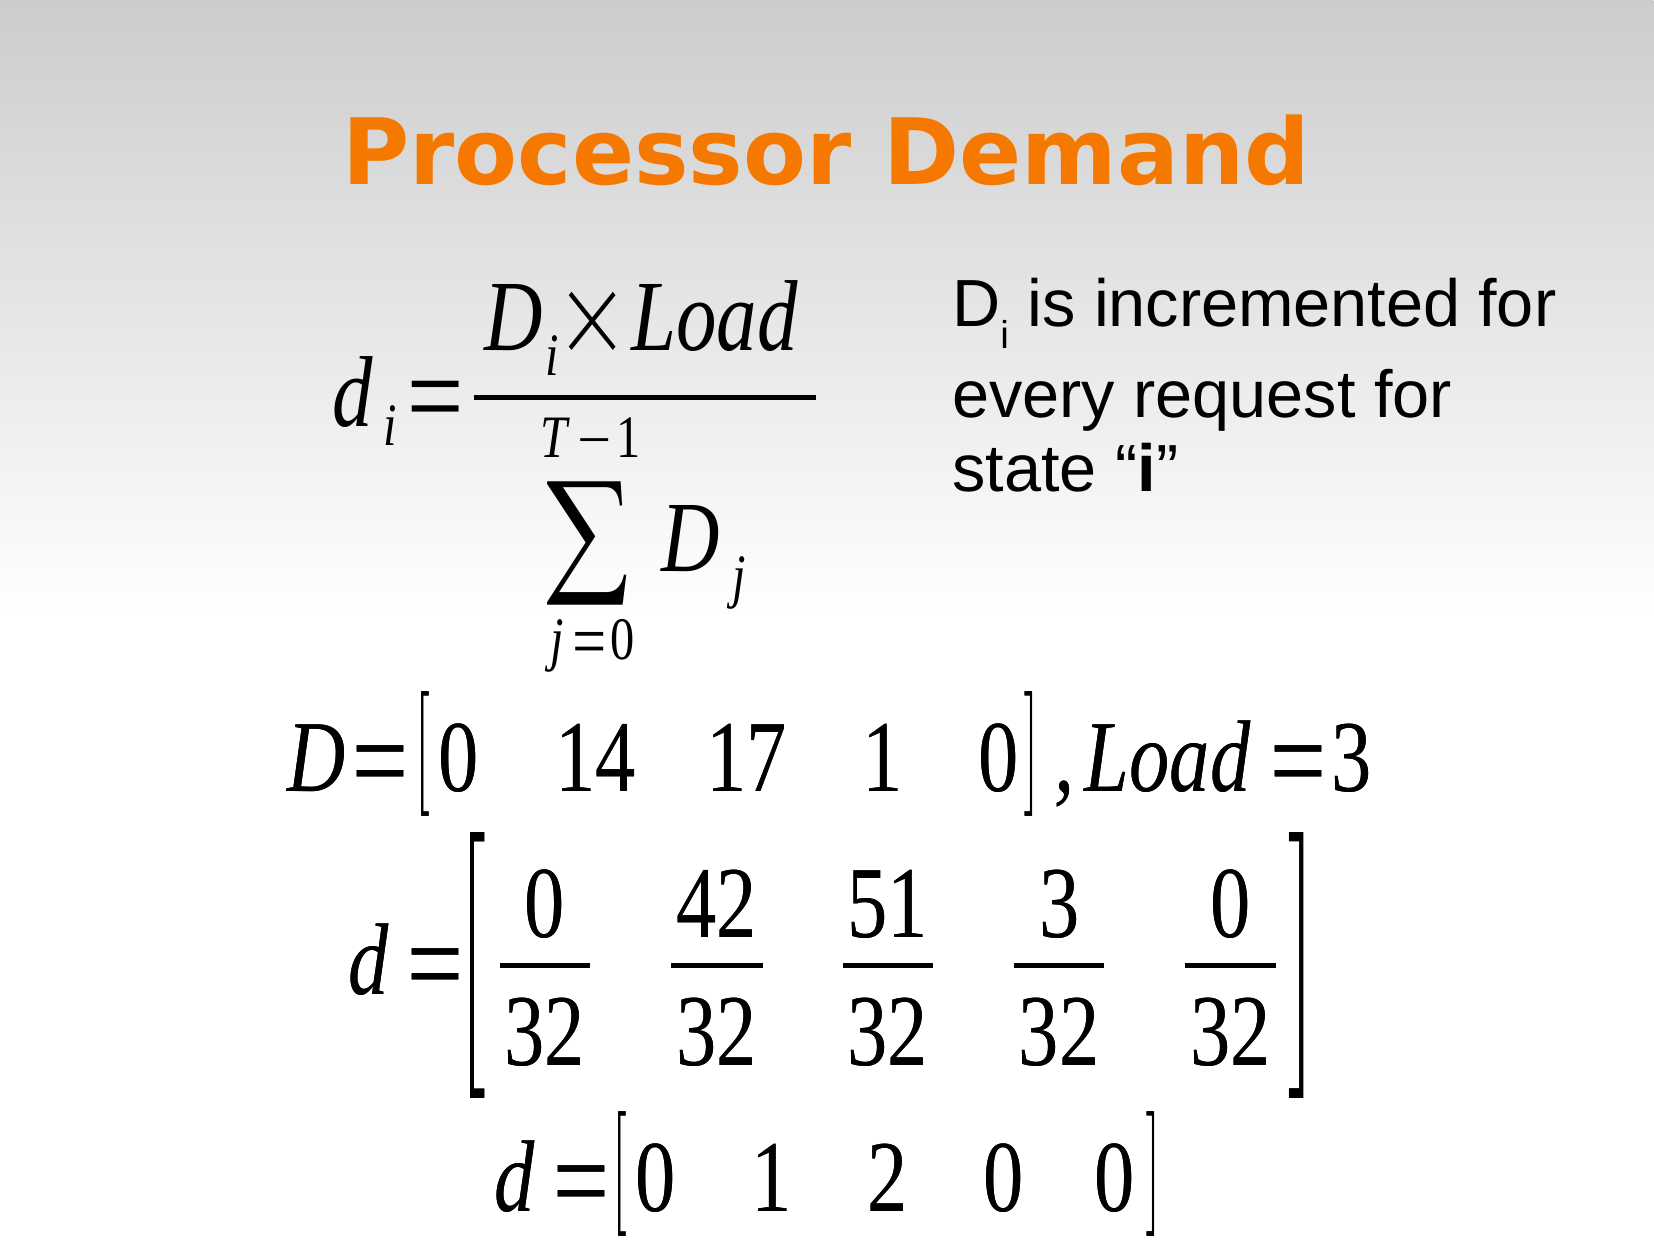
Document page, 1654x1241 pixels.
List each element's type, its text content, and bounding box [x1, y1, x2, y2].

title Processor Demand [82, 56, 1571, 250]
chart [262, 682, 1391, 1241]
chart [312, 262, 838, 676]
text_box Di is incremented for every request for state “i” [937, 258, 1576, 514]
